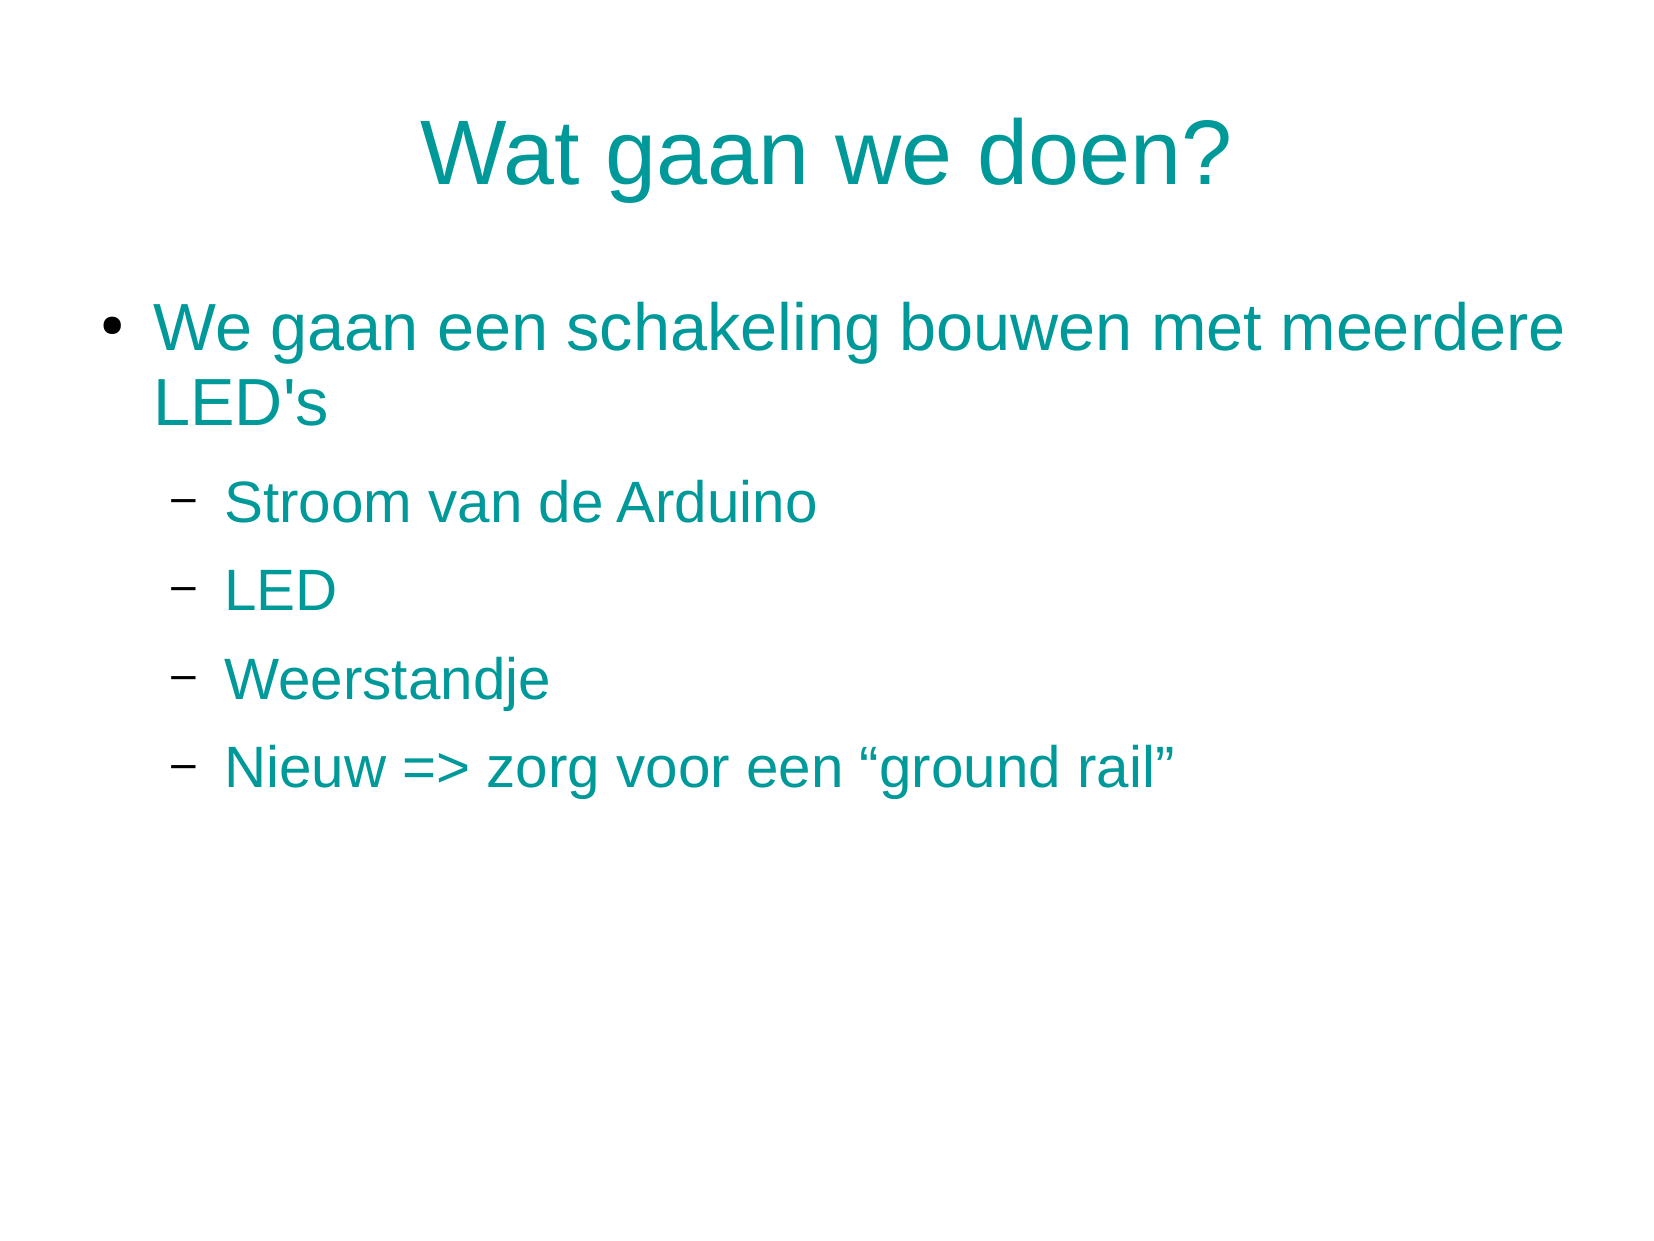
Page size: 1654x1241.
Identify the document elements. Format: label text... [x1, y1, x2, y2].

title Wat gaan we doen? [82, 49, 1571, 257]
list We gaan een schakeling bouwen met meerdere LED's Stroom van de Arduino LED Weerstandje Nieuw => zorg voor een “ground rail” [82, 290, 1571, 1010]
